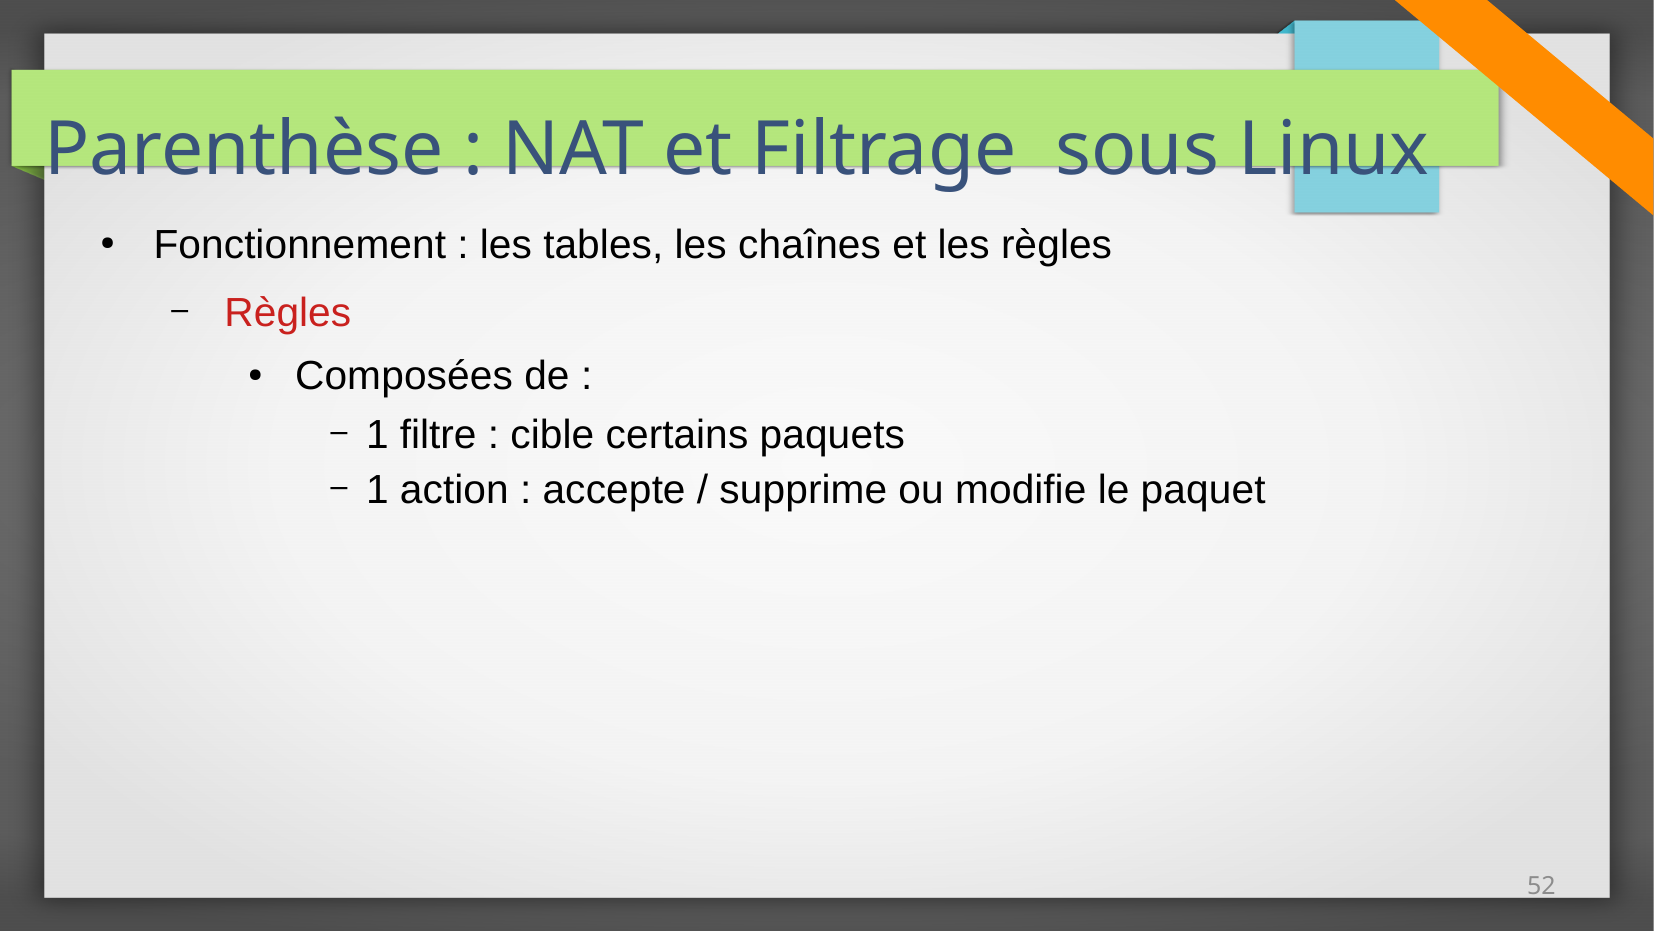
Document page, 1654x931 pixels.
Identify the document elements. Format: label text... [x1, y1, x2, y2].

list Fonctionnement : les tables, les chaînes et les règles Règles Composées de : 1 filtre : cible certains paquets 1 action : accepte / supprime ou modifie le paquet [82, 221, 1571, 761]
text_box <numéro> [1184, 862, 1571, 912]
picture [1489, 0, 1654, 138]
text_box Parenthèse : NAT et Filtrage sous Linux [29, 87, 1447, 178]
picture [0, 0, 1654, 931]
